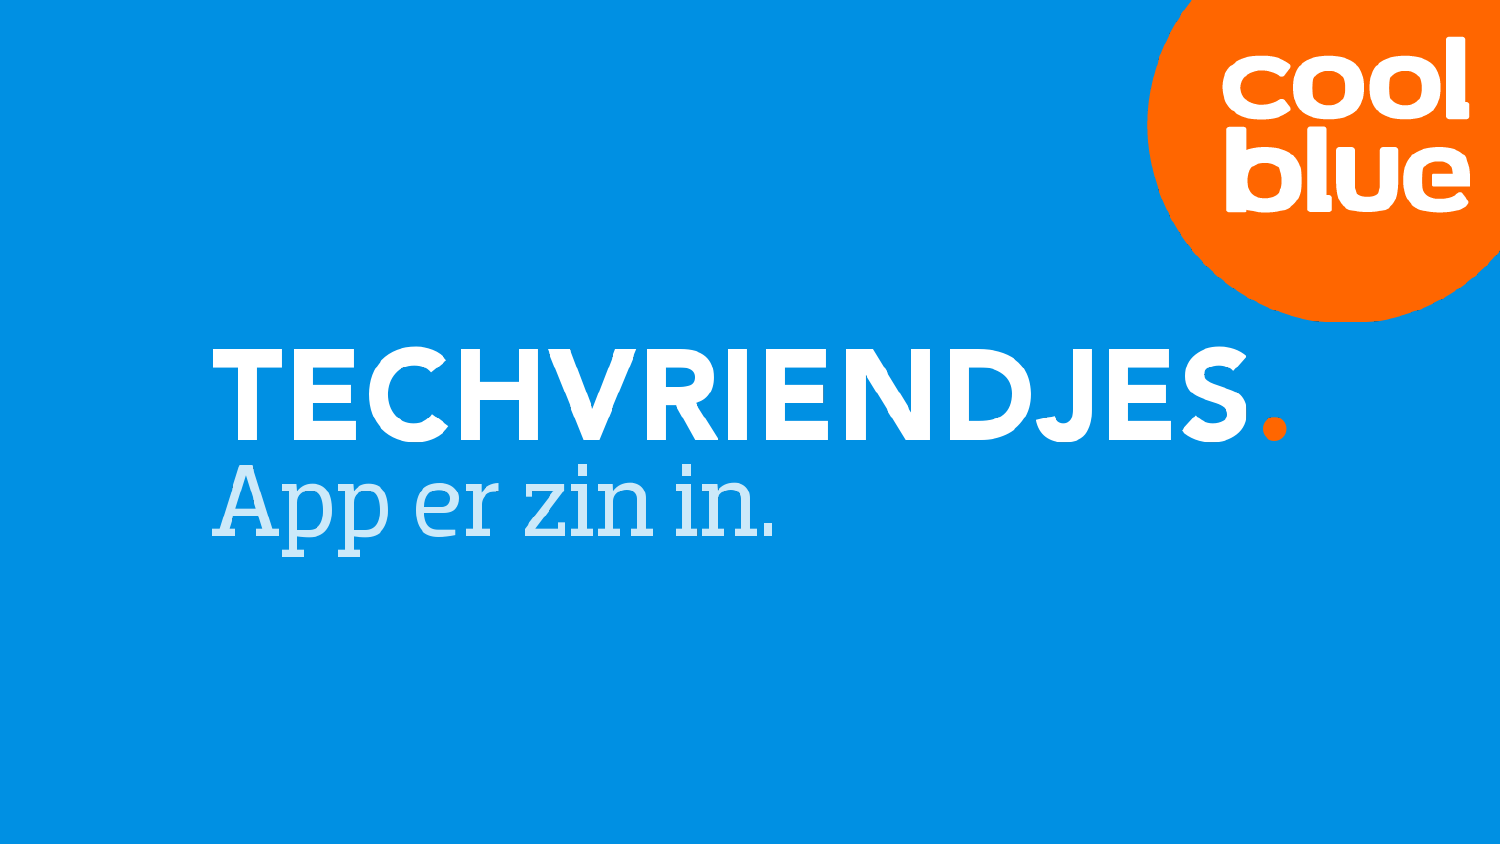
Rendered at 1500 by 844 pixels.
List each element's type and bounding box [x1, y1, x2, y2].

picture [1147, 0, 1500, 322]
picture [211, 343, 1289, 566]
